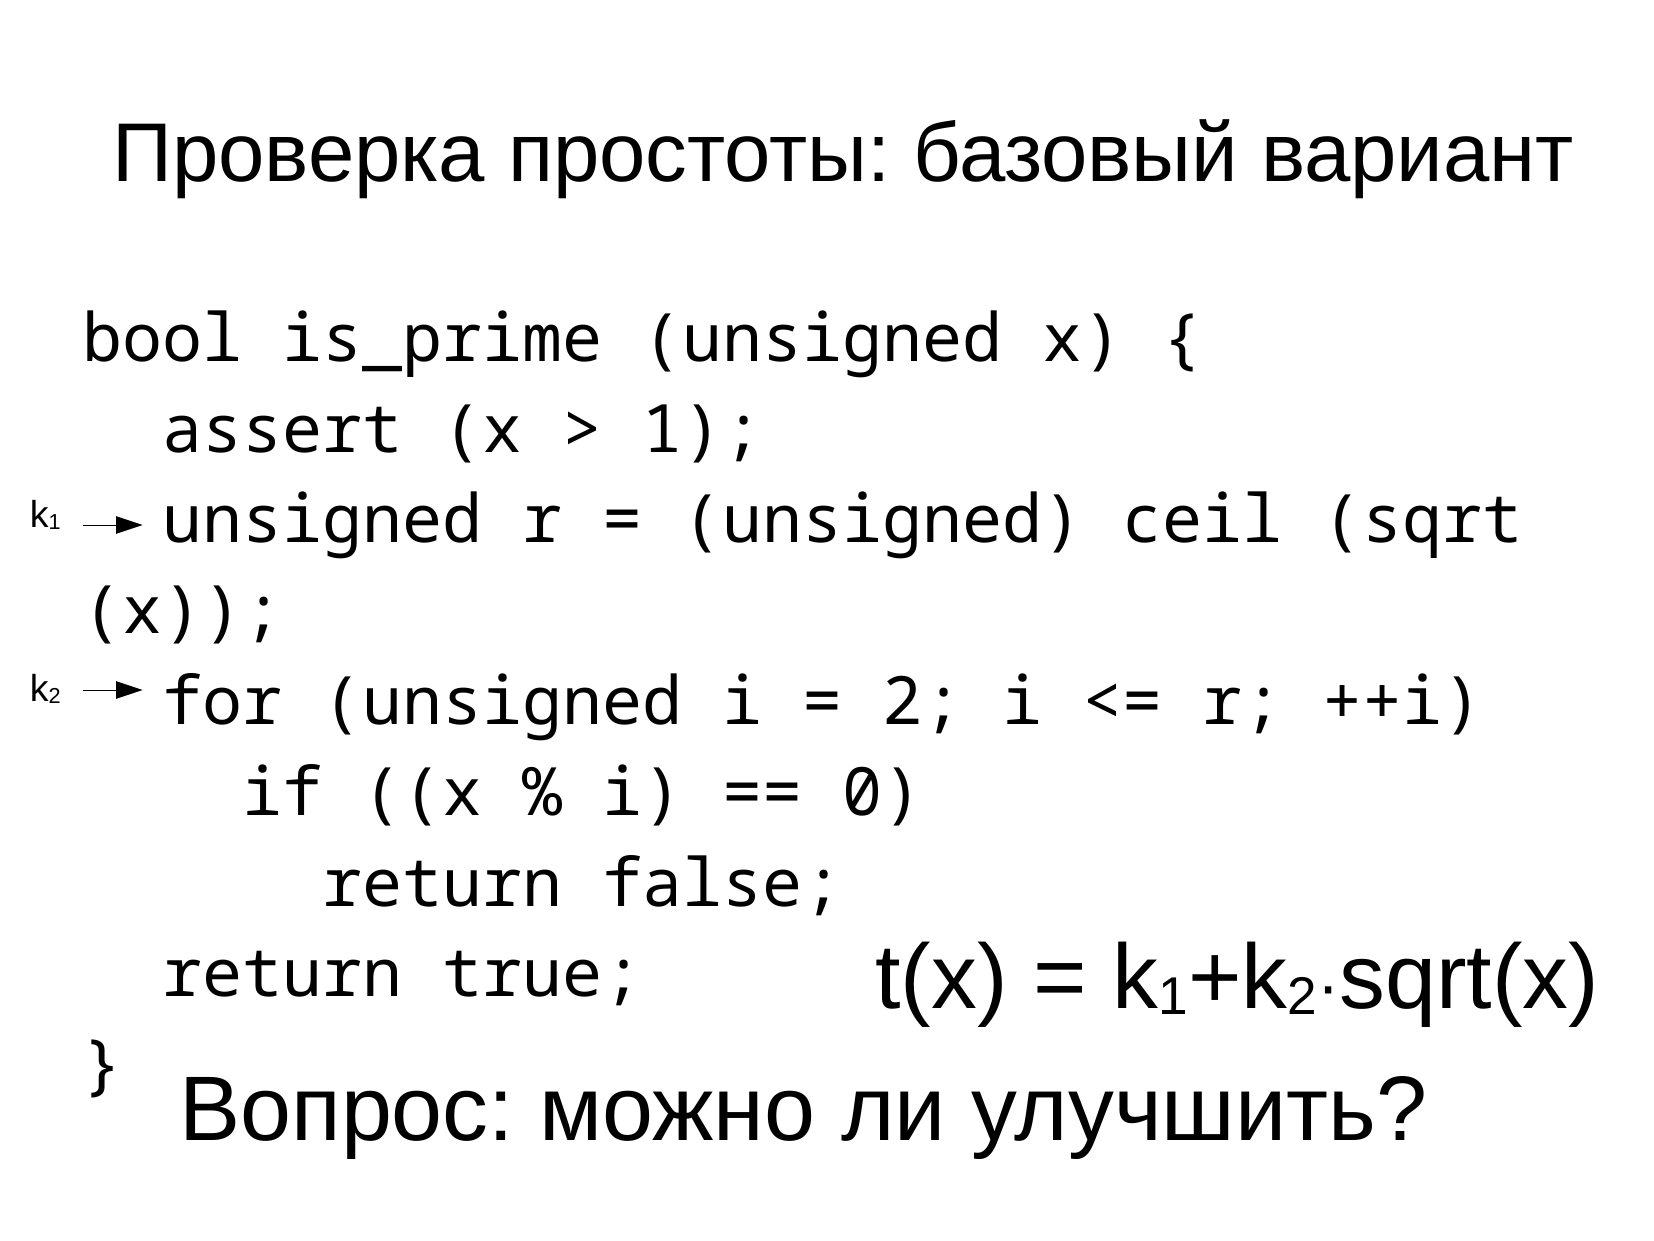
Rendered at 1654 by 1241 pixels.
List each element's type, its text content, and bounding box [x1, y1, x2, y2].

title t(x) = k1+k2·sqrt(x) [840, 872, 1636, 1081]
subtitle bool is_prime (unsigned x) { assert (x > 1); unsigned r = (unsigned) ceil (sqrt (x)); for (unsigned i = 2; i <= r; ++i) if ((x % i) == 0) return false; return true; } [82, 290, 1571, 1005]
title Вопрос: можно ли улучшить? [60, 1005, 1549, 1213]
text_box k1 [15, 485, 106, 556]
text_box k2 [15, 660, 106, 730]
title Проверка простоты: базовый вариант [82, 49, 1606, 257]
